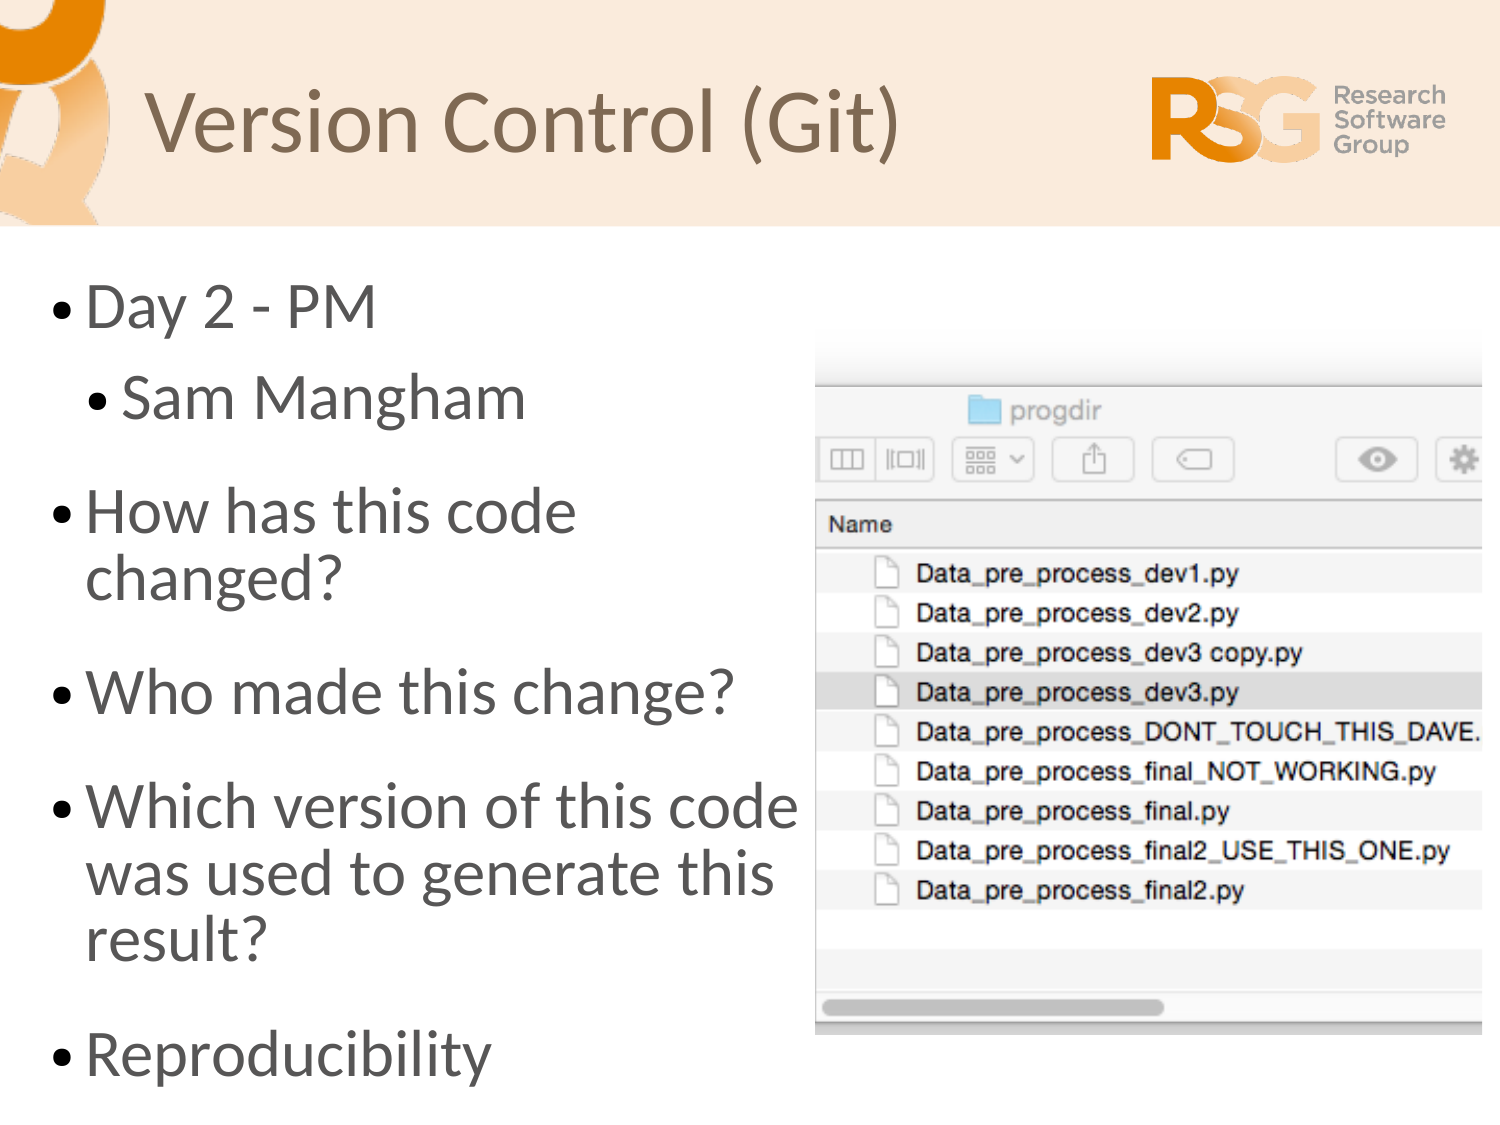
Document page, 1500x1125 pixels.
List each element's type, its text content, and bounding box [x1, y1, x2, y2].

title Version Control (Git) [129, 21, 1128, 210]
picture [1100, 27, 1497, 212]
picture [0, 0, 113, 225]
picture [815, 316, 1483, 1035]
text_box Day 2 - PM Sam Mangham How has this code changed? Who made this change? Which version of this code was used to generate this result? Reproducibility [35, 271, 827, 1101]
